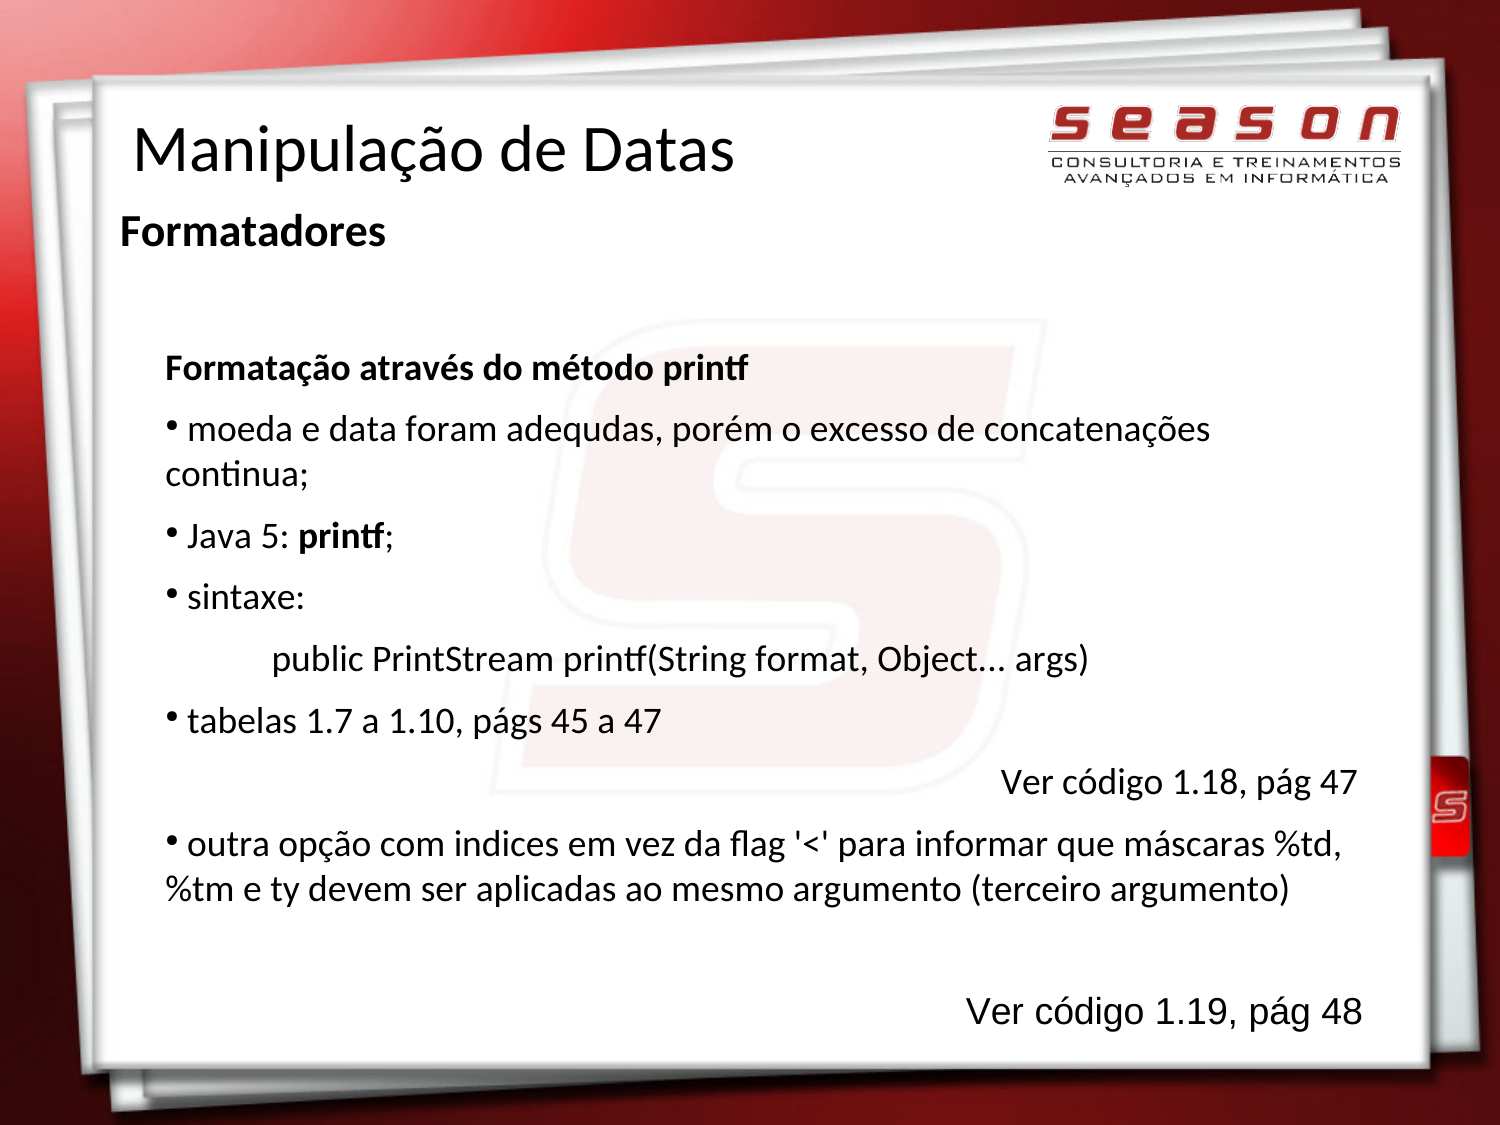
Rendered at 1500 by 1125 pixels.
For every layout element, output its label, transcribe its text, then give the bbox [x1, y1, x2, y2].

text_box Formatação através do método printf moeda e data foram adequdas, porém o excesso de concatenações continua; Java 5: printf; sintaxe: public PrintStream printf(String format, Object... args) tabelas 1.7 a 1.10, págs 45 a 47 Ver código 1.18, pág 47 outra opção com indices em vez da flag '<' para informar que máscaras %td, %tm e ty devem ser aplicadas ao mesmo argumento (terceiro argumento) [165, 319, 1359, 932]
picture [0, 0, 1500, 1125]
text_box Ver código 1.19, pág 48 [690, 979, 1378, 1040]
text_box Formatadores [119, 200, 1240, 256]
title Manipulação de Datas [118, 33, 1394, 257]
